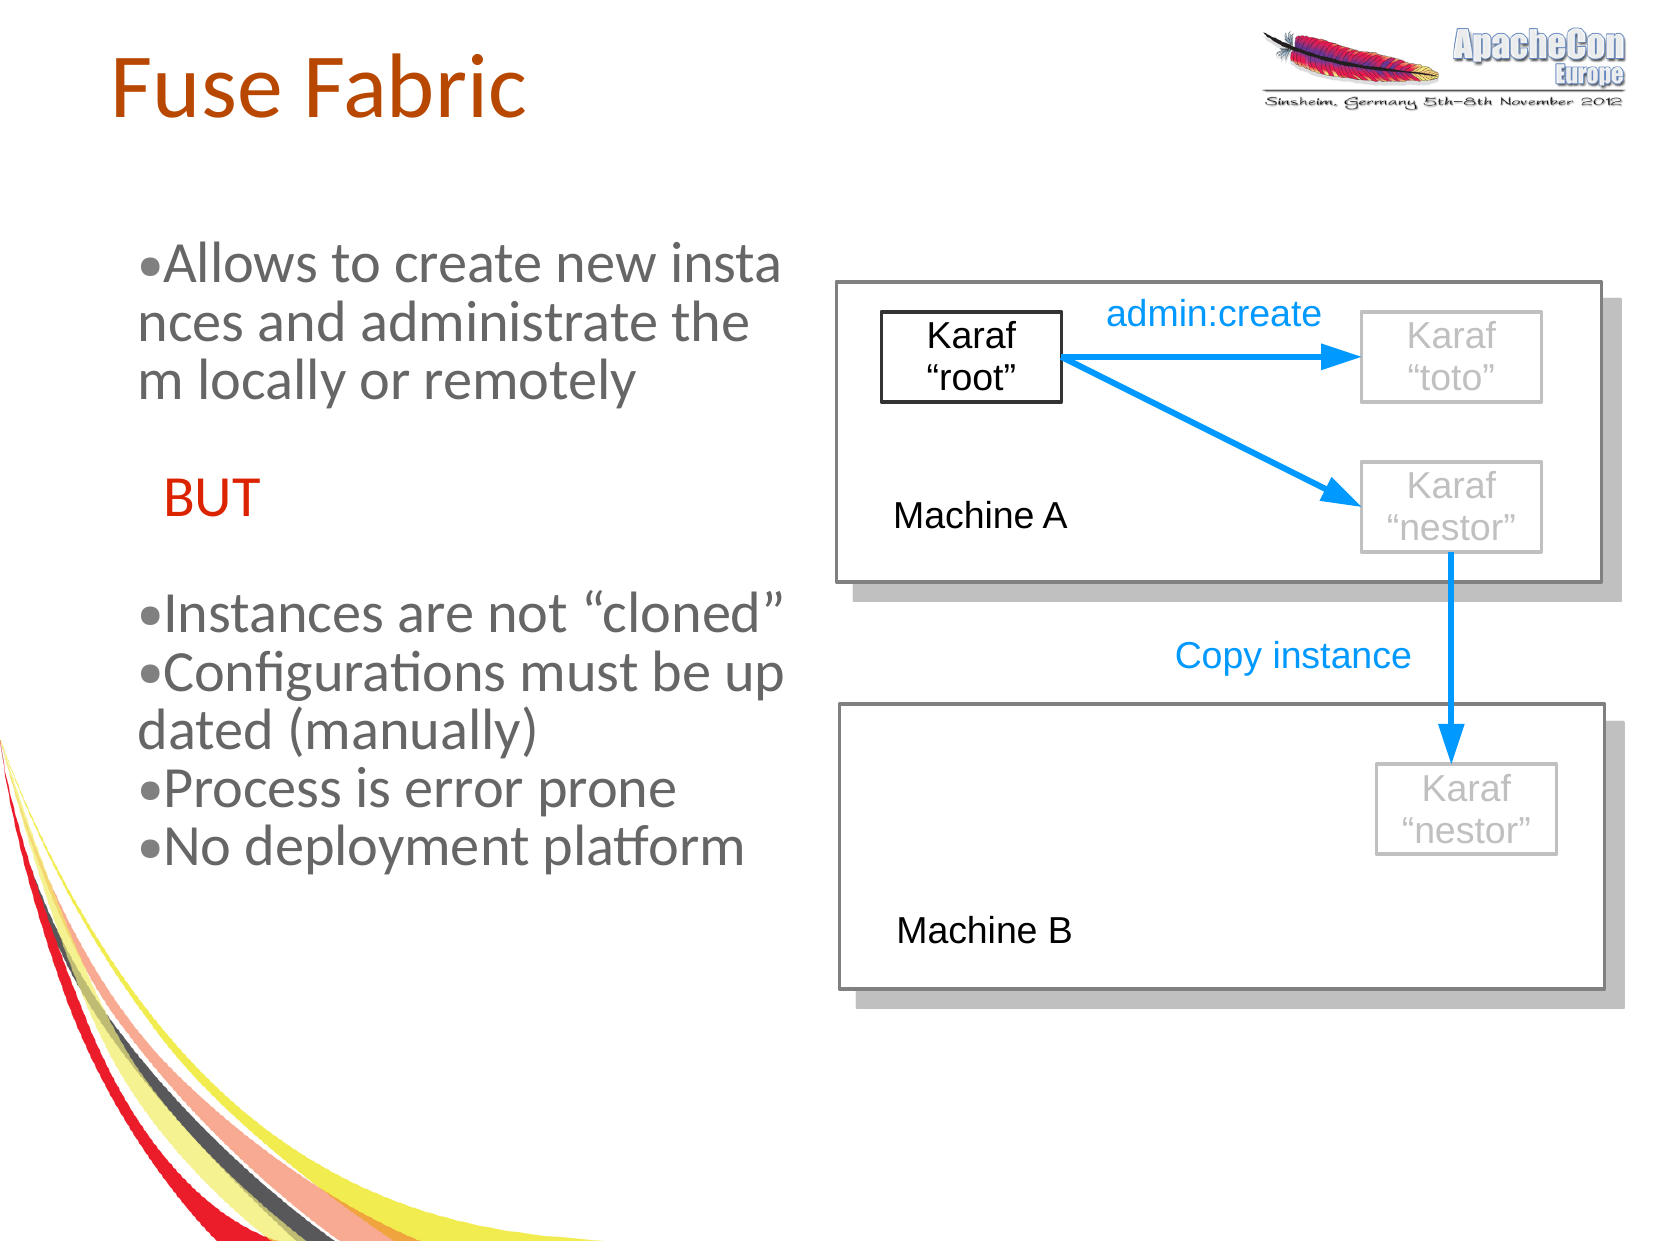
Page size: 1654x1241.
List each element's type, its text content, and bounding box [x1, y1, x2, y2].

text_box Karaf “nestor” [1376, 764, 1557, 855]
text_box Machine A [836, 281, 1602, 582]
text_box admin:create [1091, 285, 1338, 342]
title Fuse Fabric [51, 38, 1411, 151]
text_box Copy instance [1159, 626, 1428, 684]
text_box Machine B [839, 704, 1605, 990]
text_box Karaf “nestor” [1361, 461, 1542, 552]
list Allows to create new instances and administrate them locally or remotely BUT Instances are not “cloned” Configurations must be updated (manually) Process is error prone No deployment platform [120, 239, 796, 1126]
picture [0, 0, 1654, 1241]
text_box Karaf “toto” [1361, 311, 1542, 402]
text_box Karaf “root” [881, 311, 1062, 402]
